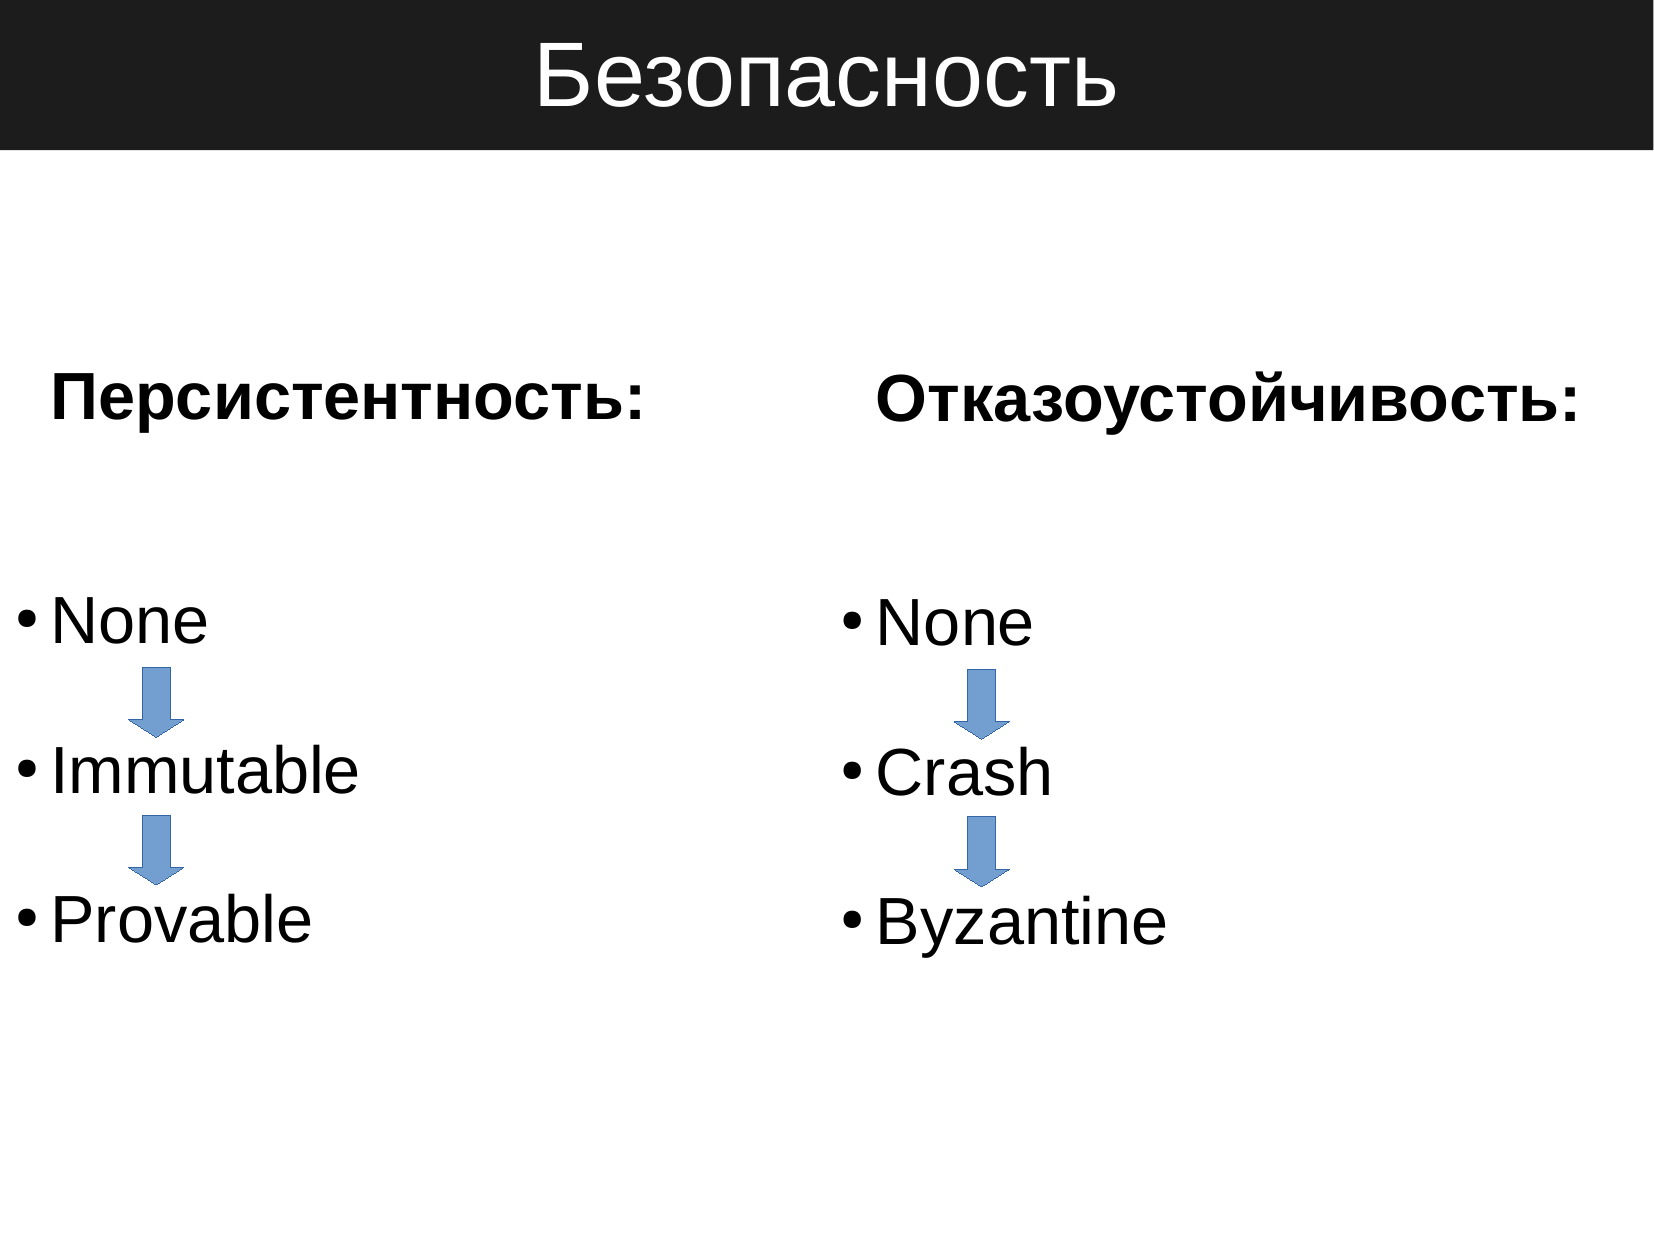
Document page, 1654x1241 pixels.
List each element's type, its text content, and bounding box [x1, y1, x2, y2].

title Безопасность [0, 0, 1654, 151]
text_box [128, 667, 184, 738]
text_box [954, 669, 1010, 740]
text_box [128, 815, 184, 885]
subtitle Персистентность: None Immutable Provable [15, 210, 649, 1032]
text_box Отказоустойчивость: None Crash Byzantine [840, 211, 1583, 1034]
text_box [954, 816, 1010, 887]
